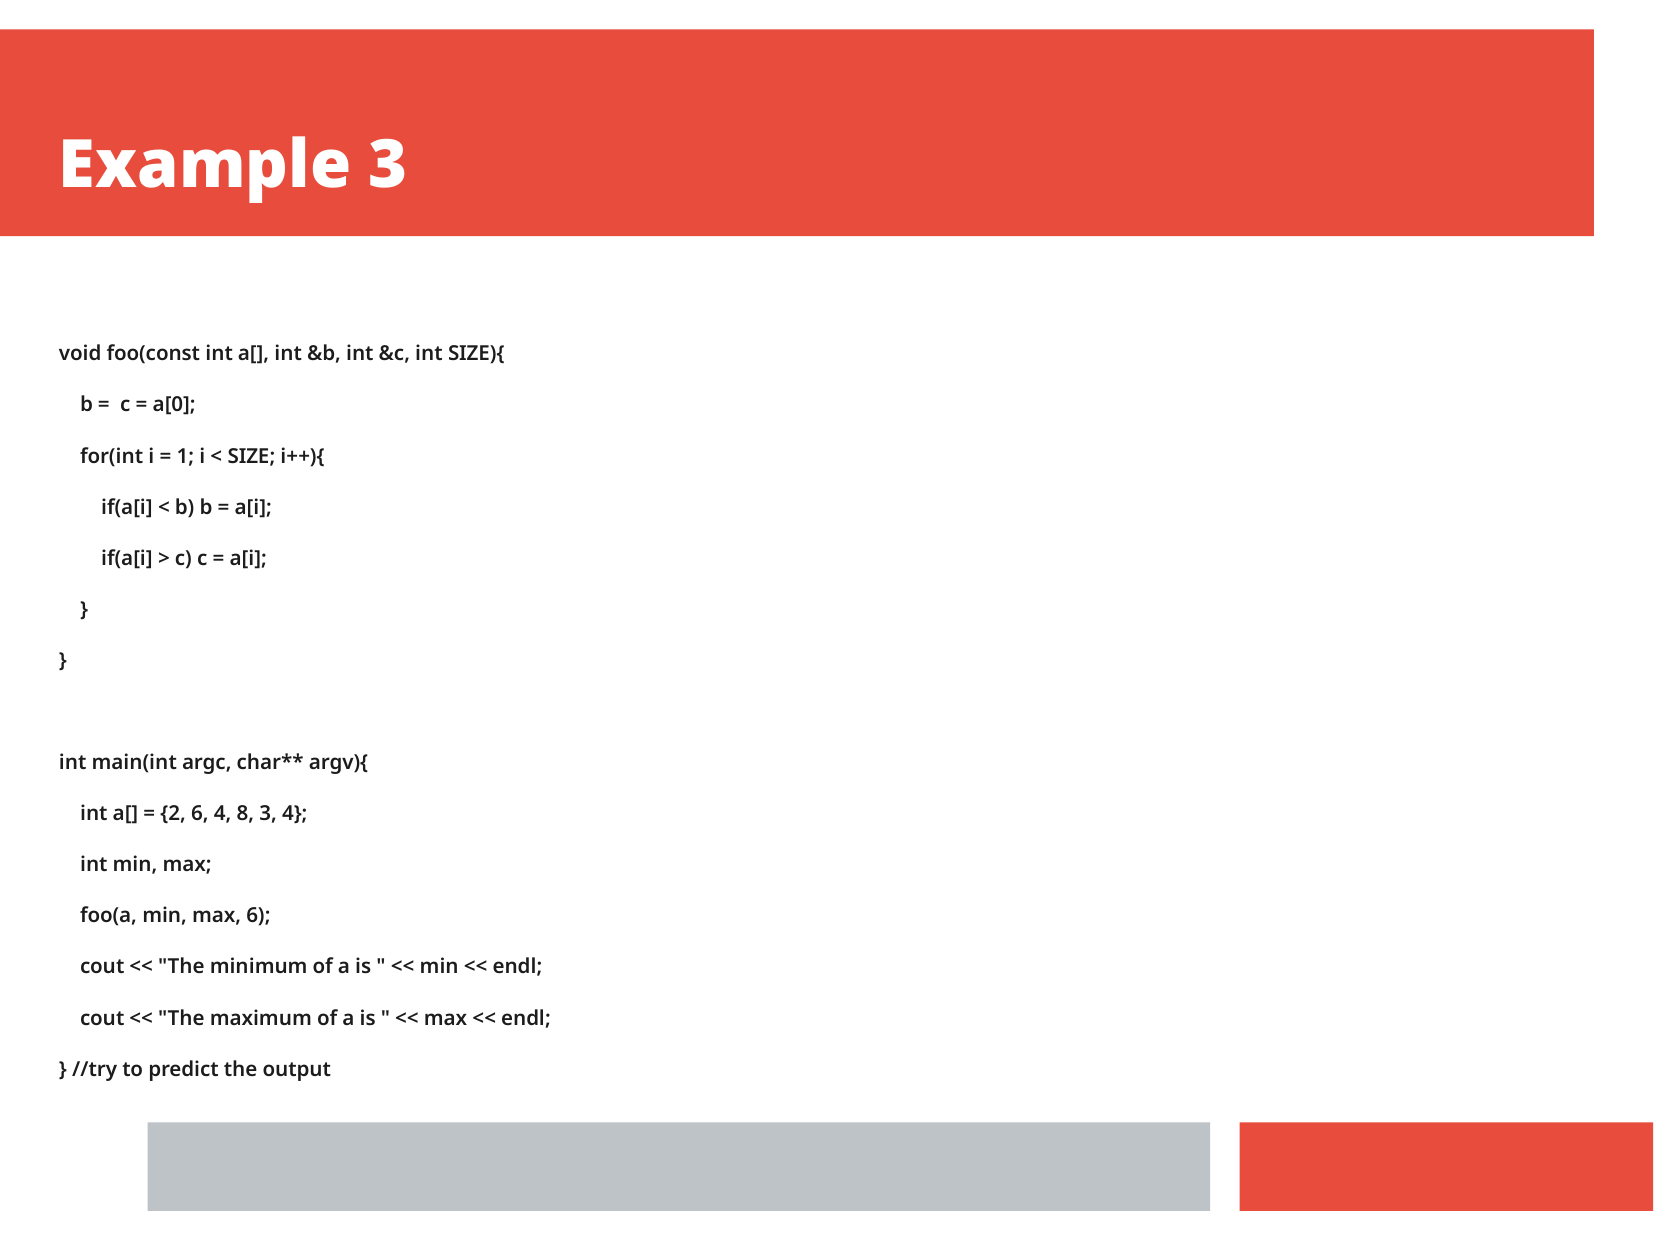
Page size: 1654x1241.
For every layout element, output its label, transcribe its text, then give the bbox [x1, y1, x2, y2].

title Example 3 [58, 59, 1594, 207]
list void foo(const int a[], int &b, int &c, int SIZE){ b = c = a[0]; for(int i = 1; i < SIZE; i++){ if(a[i] < b) b = a[i]; if(a[i] > c) c = a[i]; } } int main(int argc, char** argv){ int a[] = {2, 6, 4, 8, 3, 4}; int min, max; foo(a, min, max, 6); cout << "The minimum of a is " << min << endl; cout << "The maximum of a is " << max << endl; } //try to predict the output [58, 324, 1565, 1093]
